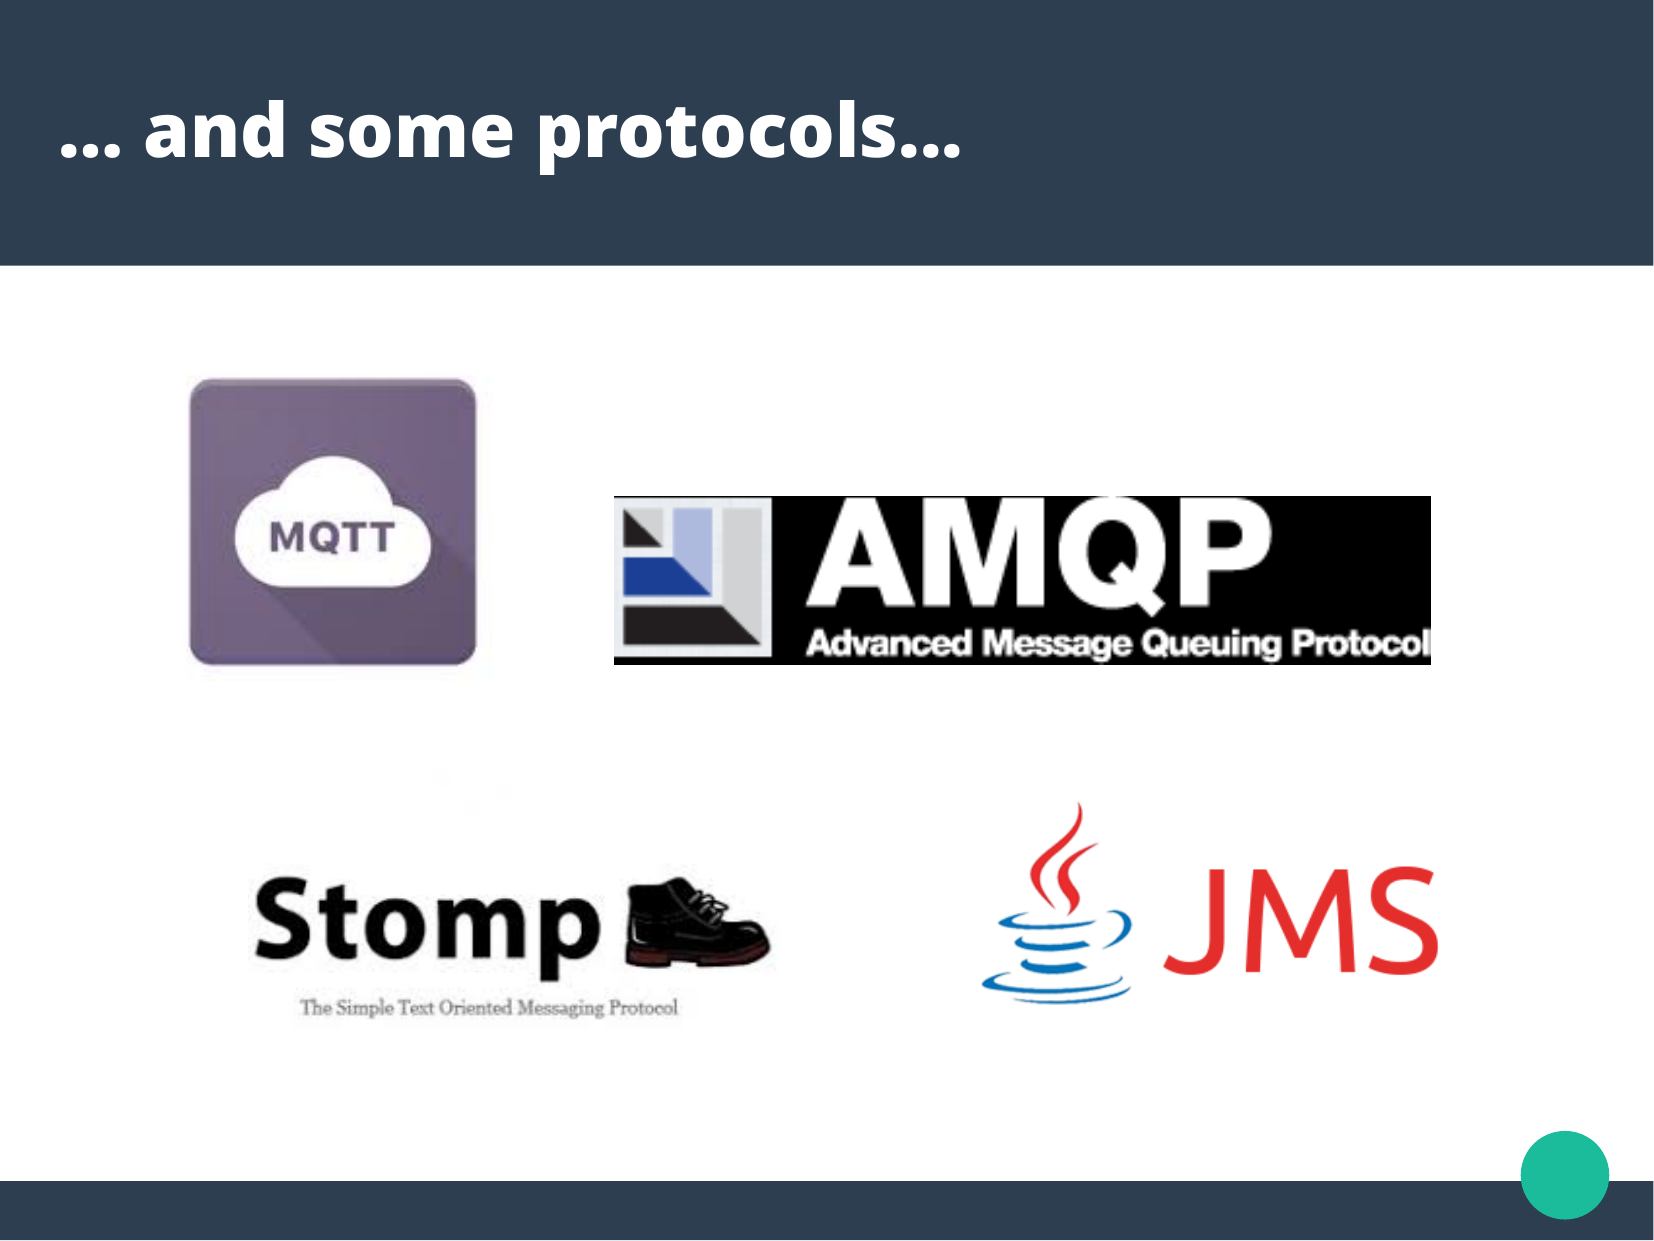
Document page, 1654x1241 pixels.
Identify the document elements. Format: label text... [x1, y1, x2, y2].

title … and some protocols... [59, 49, 1595, 207]
picture [921, 767, 1489, 1052]
picture [248, 755, 780, 1113]
picture [614, 496, 1431, 665]
picture [153, 342, 514, 703]
